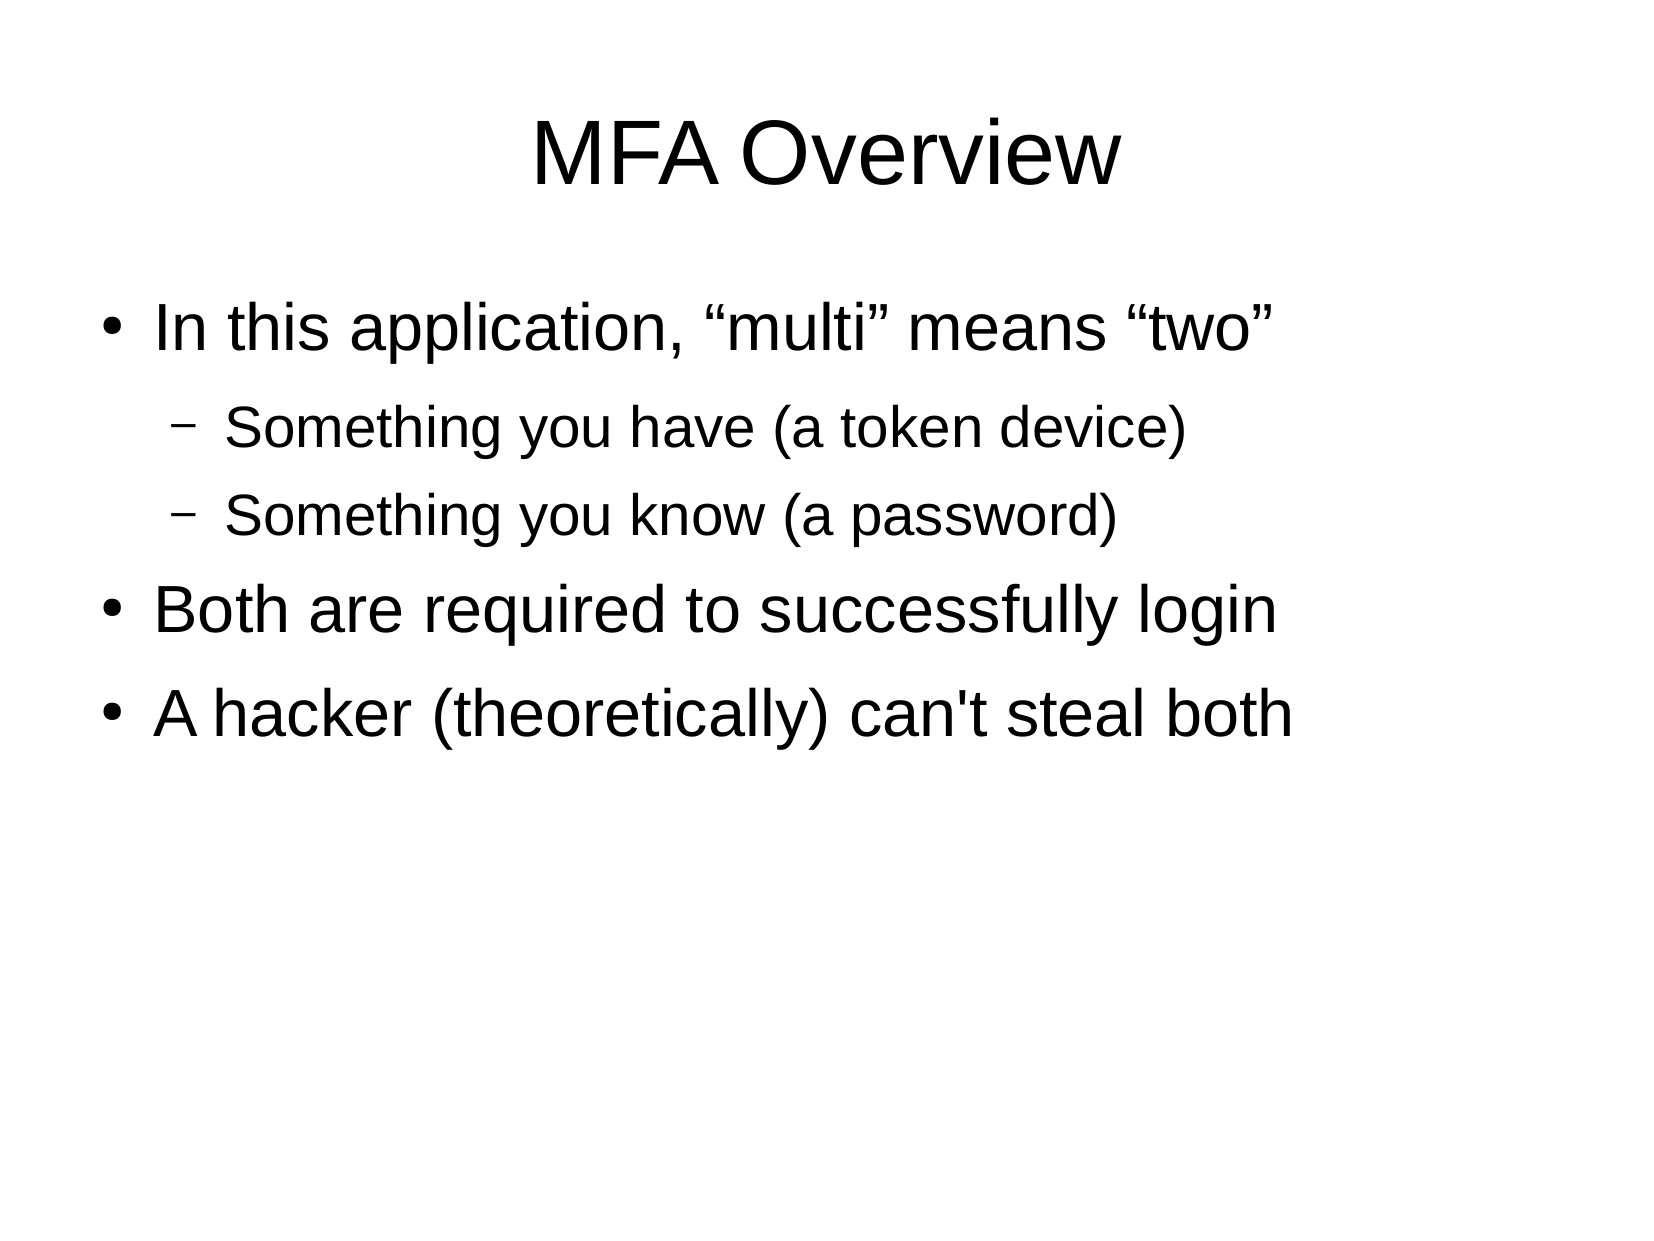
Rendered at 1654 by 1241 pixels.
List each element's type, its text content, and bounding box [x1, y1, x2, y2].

title MFA Overview [82, 49, 1571, 257]
list In this application, “multi” means “two” Something you have (a token device) Something you know (a password) Both are required to successfully login A hacker (theoretically) can't steal both [82, 290, 1571, 1010]
